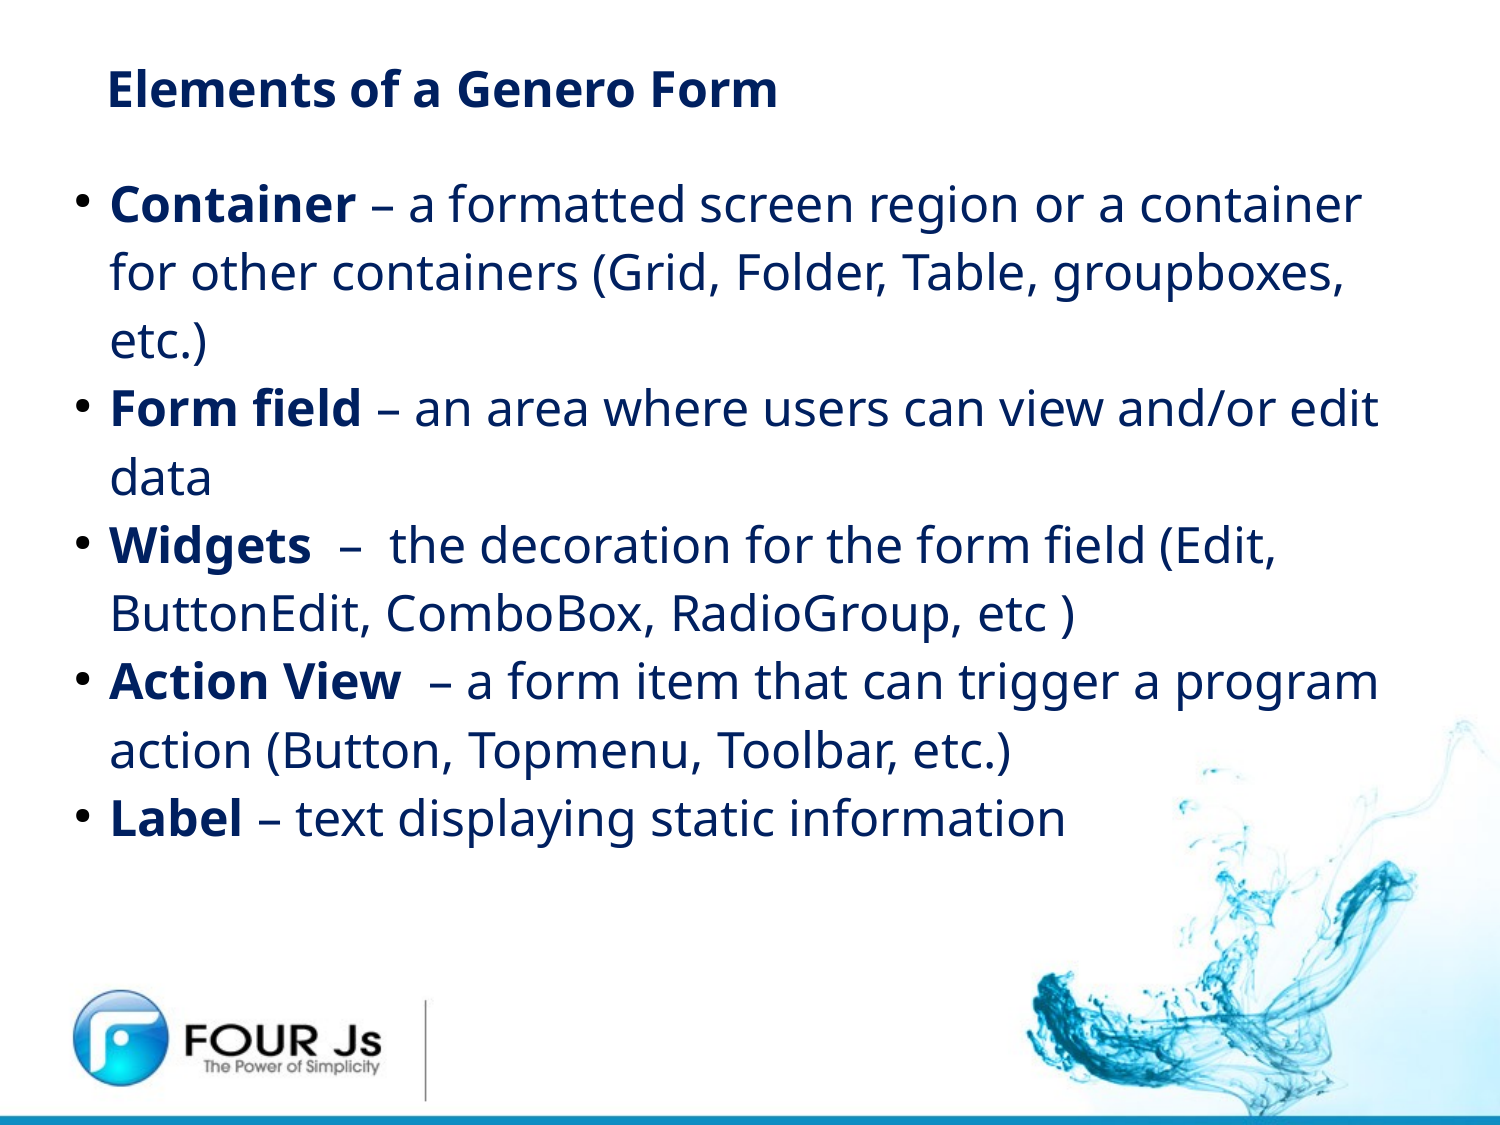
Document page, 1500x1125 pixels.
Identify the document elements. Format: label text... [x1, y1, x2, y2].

text_box Container – a formatted screen region or a container for other containers (Grid, Folder, Table, groupboxes, etc.) Form field – an area where users can view and/or edit data Widgets – the decoration for the form field (Edit, ButtonEdit, ComboBox, RadioGroup, etc ) Action View – a form item that can trigger a program action (Button, Topmenu, Toolbar, etc.) Label – text displaying static information [59, 161, 1441, 911]
picture [0, 0, 1500, 1122]
title Elements of a Genero Form [106, 35, 1388, 142]
